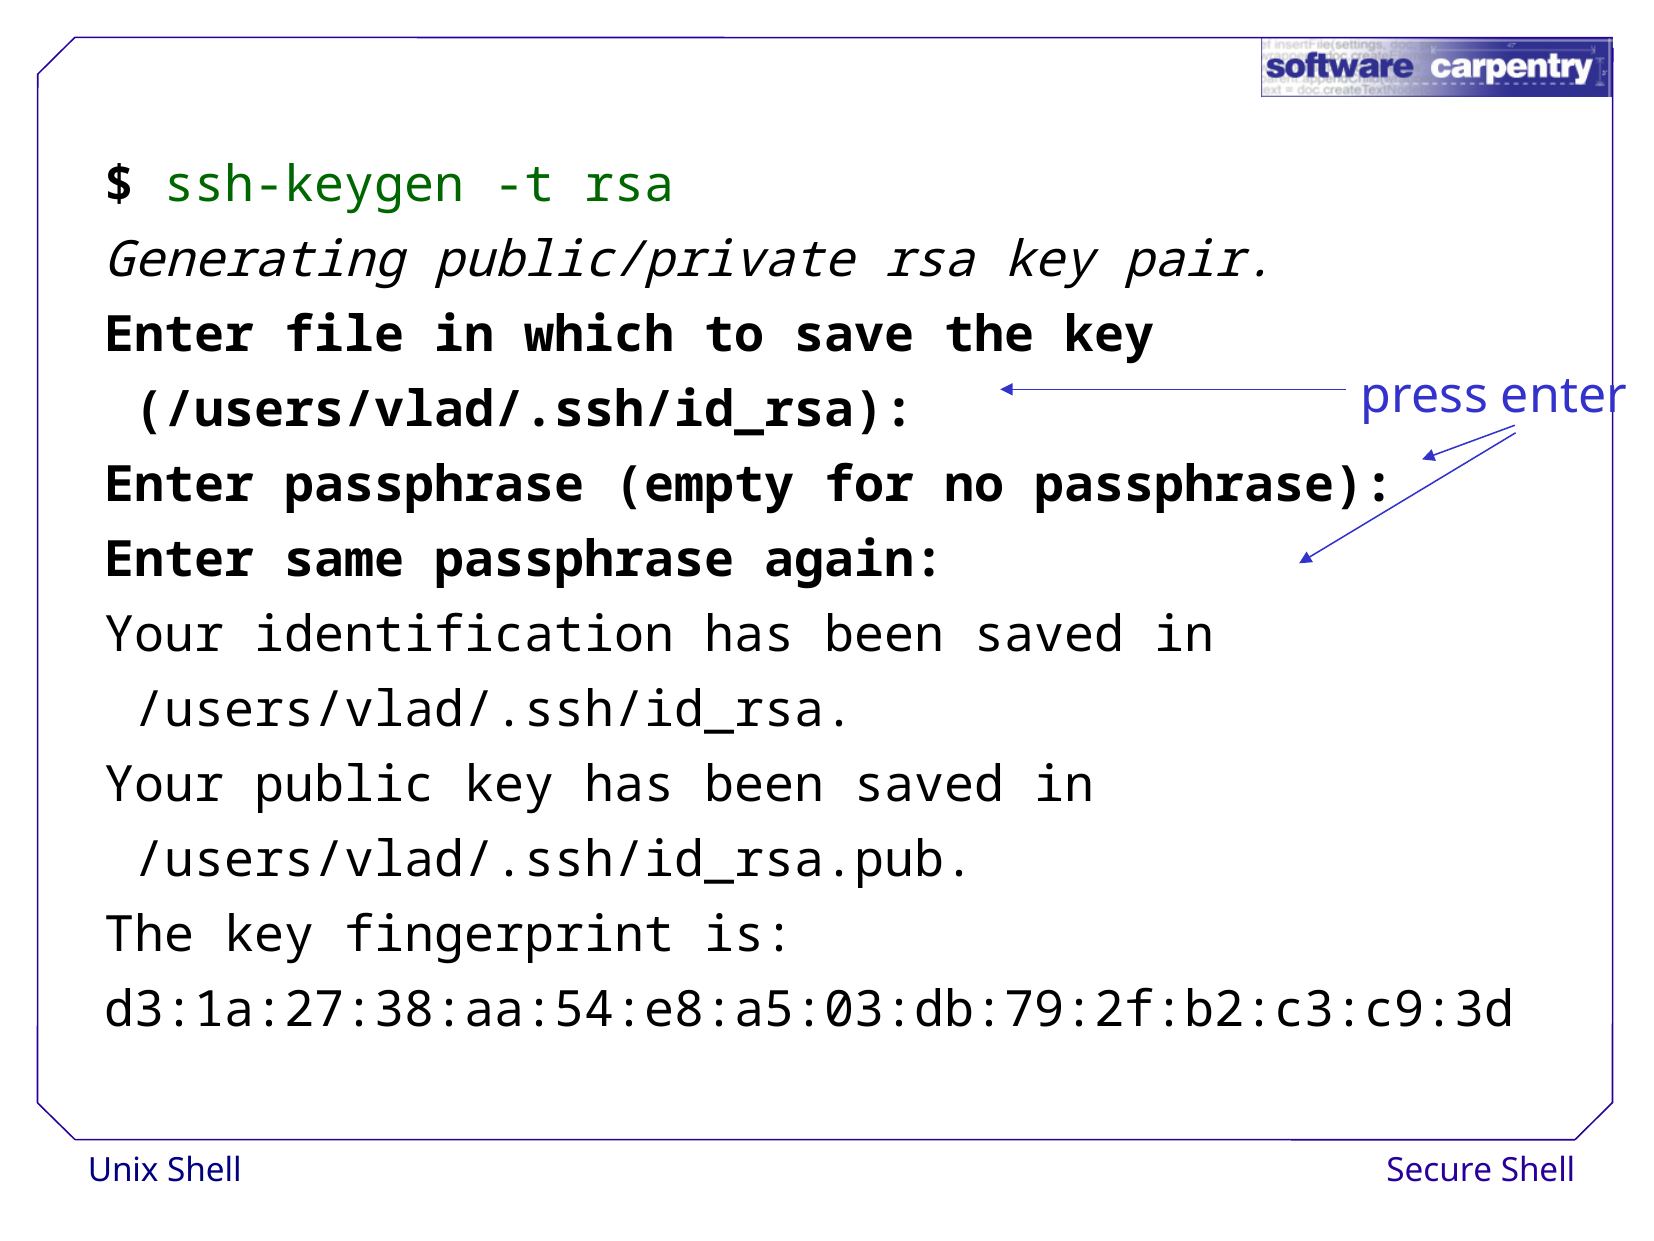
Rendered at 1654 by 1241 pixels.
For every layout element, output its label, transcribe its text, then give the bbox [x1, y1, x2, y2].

text_box $ ssh-keygen -t rsa Generating public/private rsa key pair. Enter file in which to save the key (/users/vlad/.ssh/id_rsa): Enter passphrase (empty for no passphrase): Enter same passphrase again: Your identification has been saved in /users/vlad/.ssh/id_rsa. Your public key has been saved in /users/vlad/.ssh/id_rsa.pub. The key fingerprint is: d3:1a:27:38:aa:54:e8:a5:03:db:79:2f:b2:c3:c9:3d [89, 128, 1512, 1121]
text_box press enter [1345, 340, 1654, 426]
picture [1261, 39, 1613, 97]
